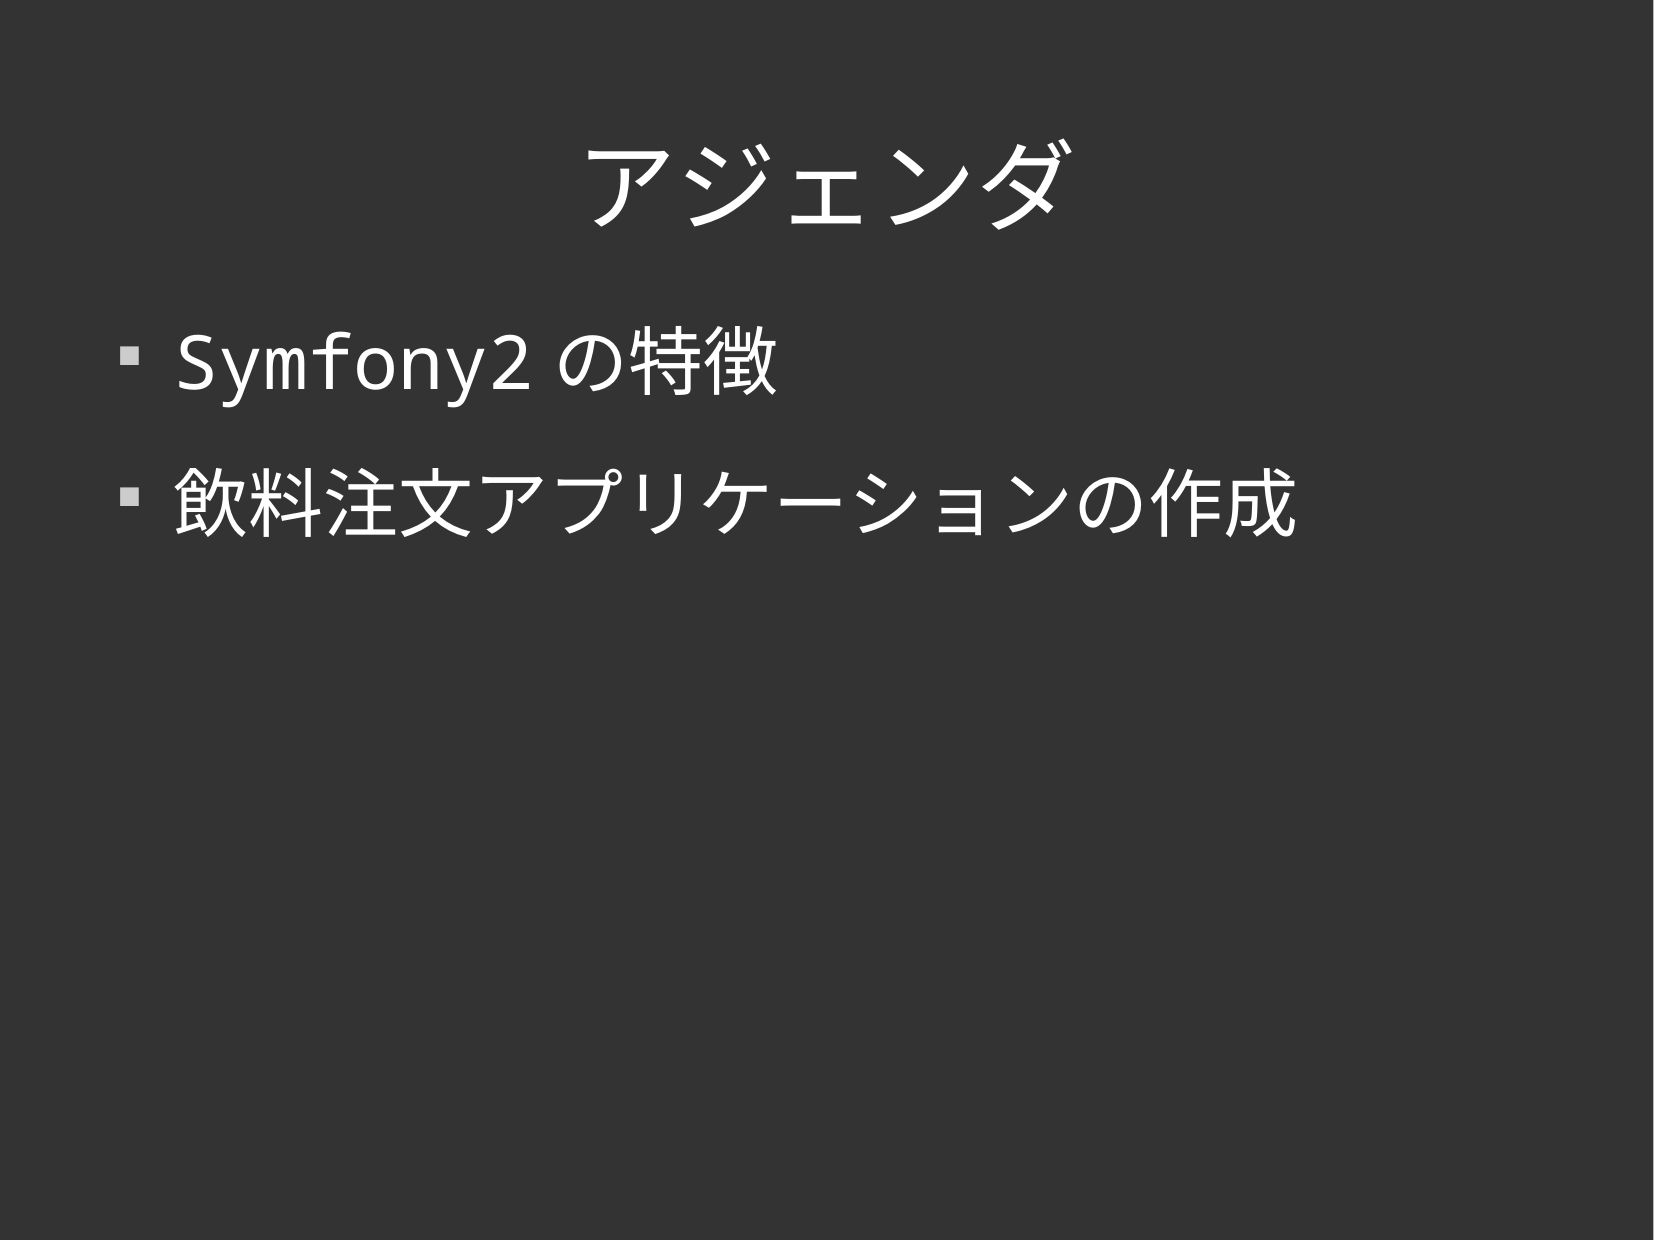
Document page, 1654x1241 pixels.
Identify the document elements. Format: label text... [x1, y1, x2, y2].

title アジェンダ [82, 113, 1571, 247]
list Symfony2の特徴 飲料注文アプリケーションの作成 [82, 302, 1571, 641]
